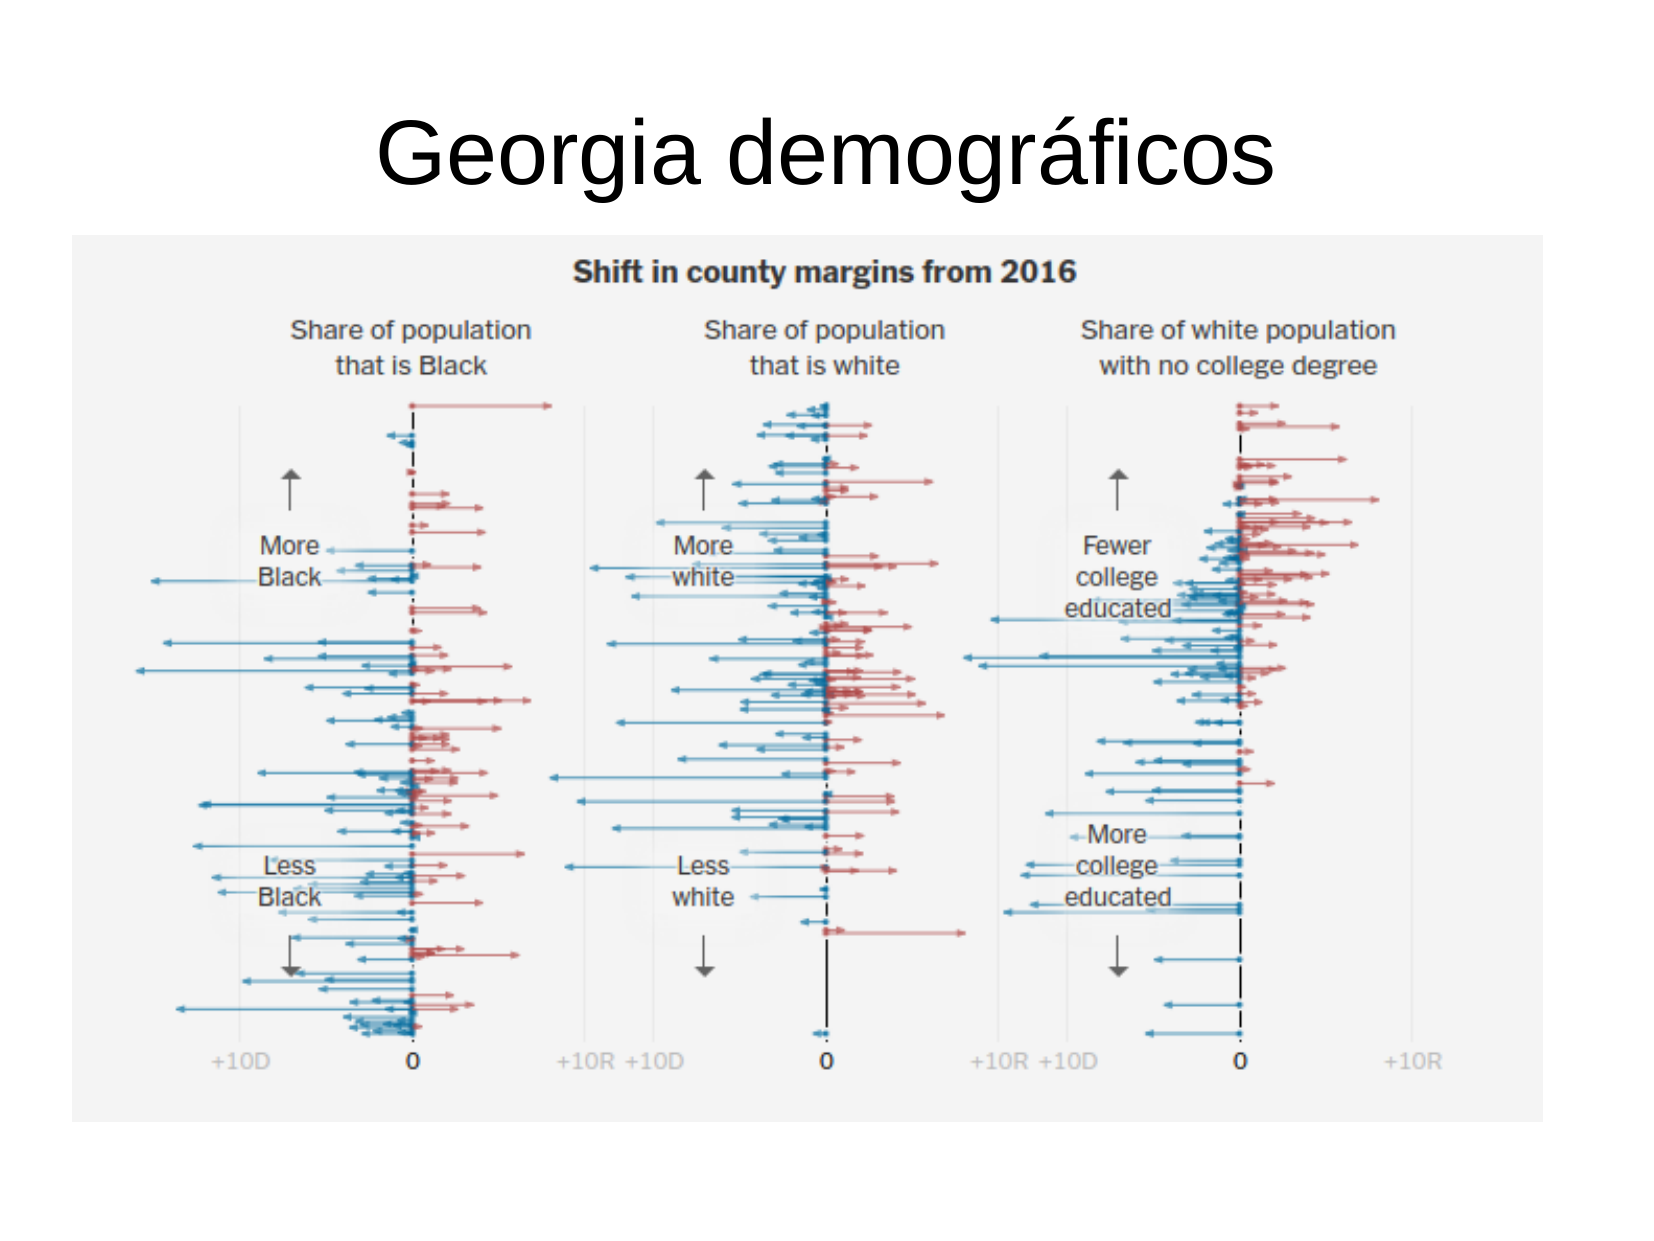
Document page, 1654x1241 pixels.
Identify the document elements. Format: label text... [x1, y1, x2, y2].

picture [72, 235, 1543, 1122]
title Georgia demográficos [82, 49, 1571, 257]
